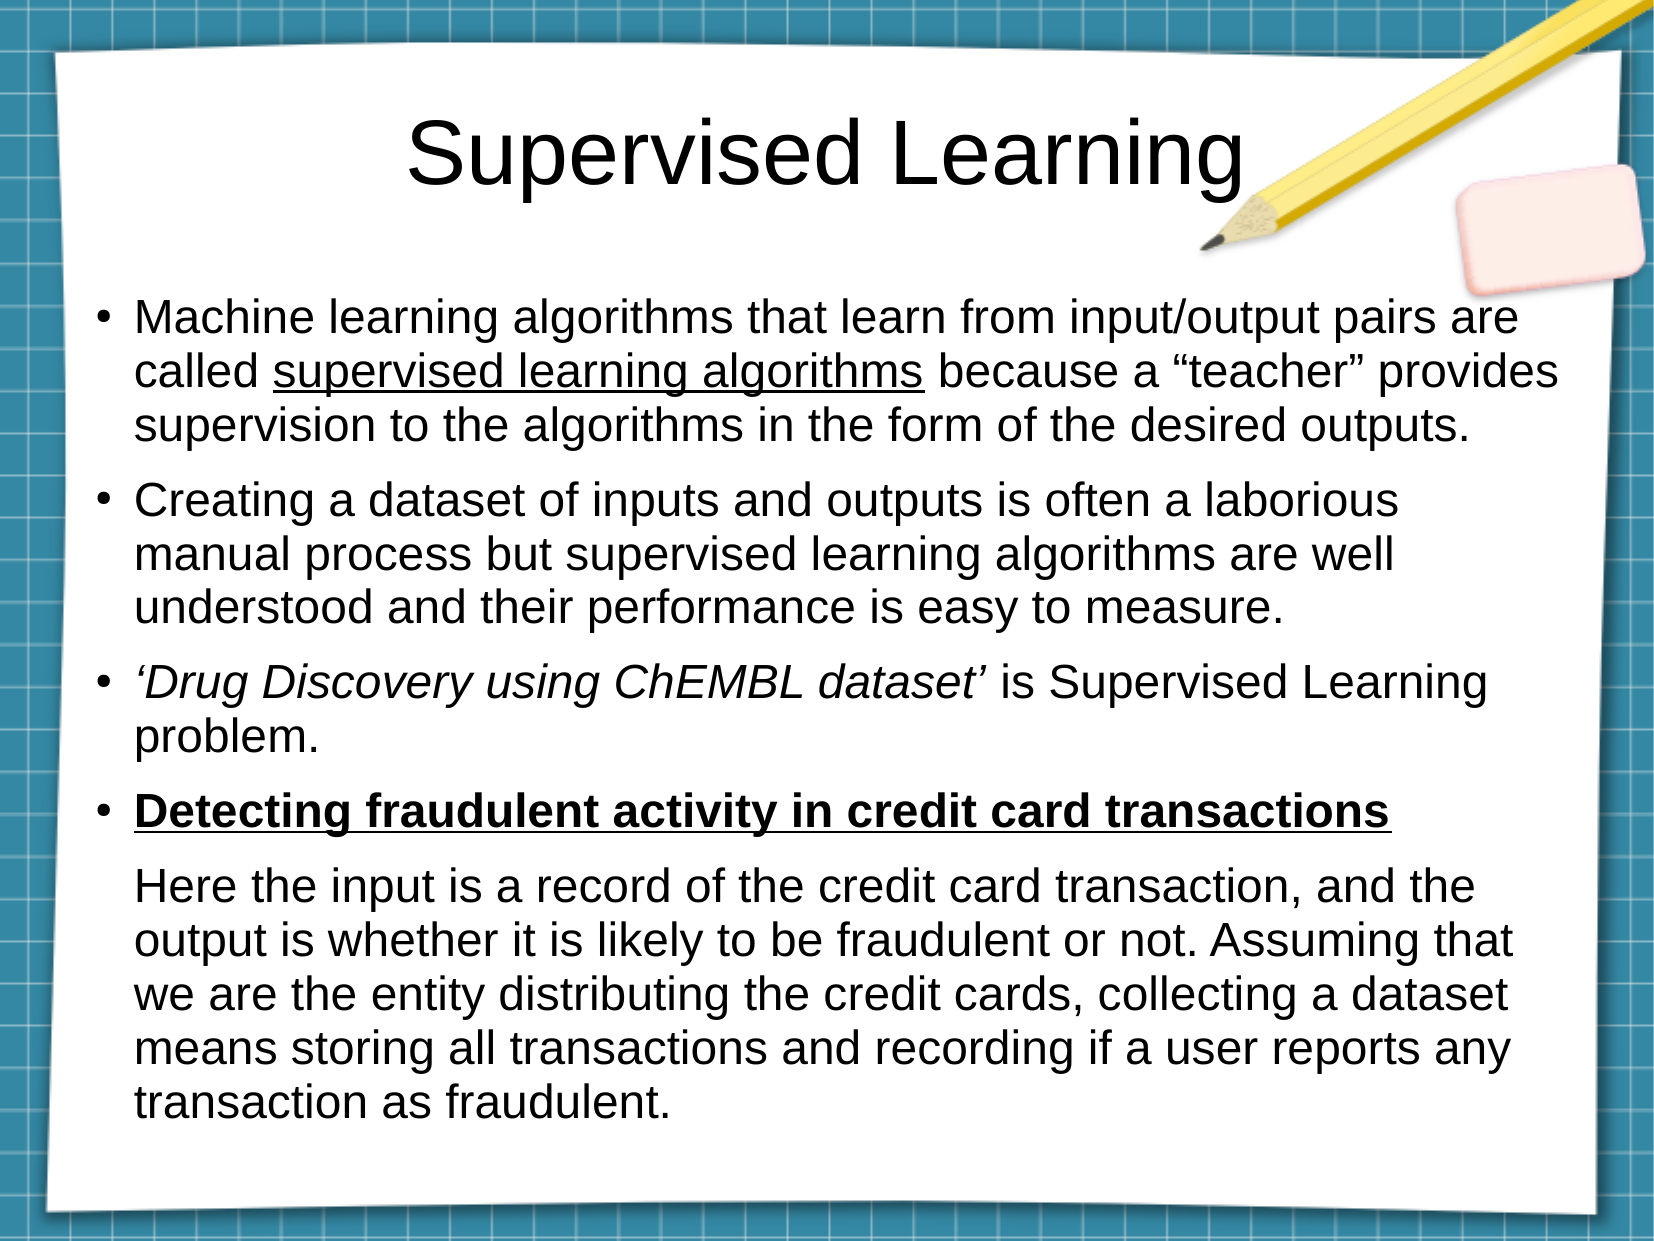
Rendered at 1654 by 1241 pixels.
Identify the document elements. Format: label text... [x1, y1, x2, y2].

title Supervised Learning [82, 49, 1571, 257]
picture [0, 0, 1654, 1241]
list Machine learning algorithms that learn from input/output pairs are called supervised learning algorithms because a “teacher” provides supervision to the algorithms in the form of the desired outputs. Creating a dataset of inputs and outputs is often a laborious manual process but supervised learning algorithms are well understood and their performance is easy to measure. ‘Drug Discovery using ChEMBL dataset’ is Supervised Learning problem. Detecting fraudulent activity in credit card transactions Here the input is a record of the credit card transaction, and the output is whether it is likely to be fraudulent or not. Assuming that we are the entity distributing the credit cards, collecting a dataset means storing all transactions and recording if a user reports any transaction as fraudulent. [82, 290, 1571, 1158]
